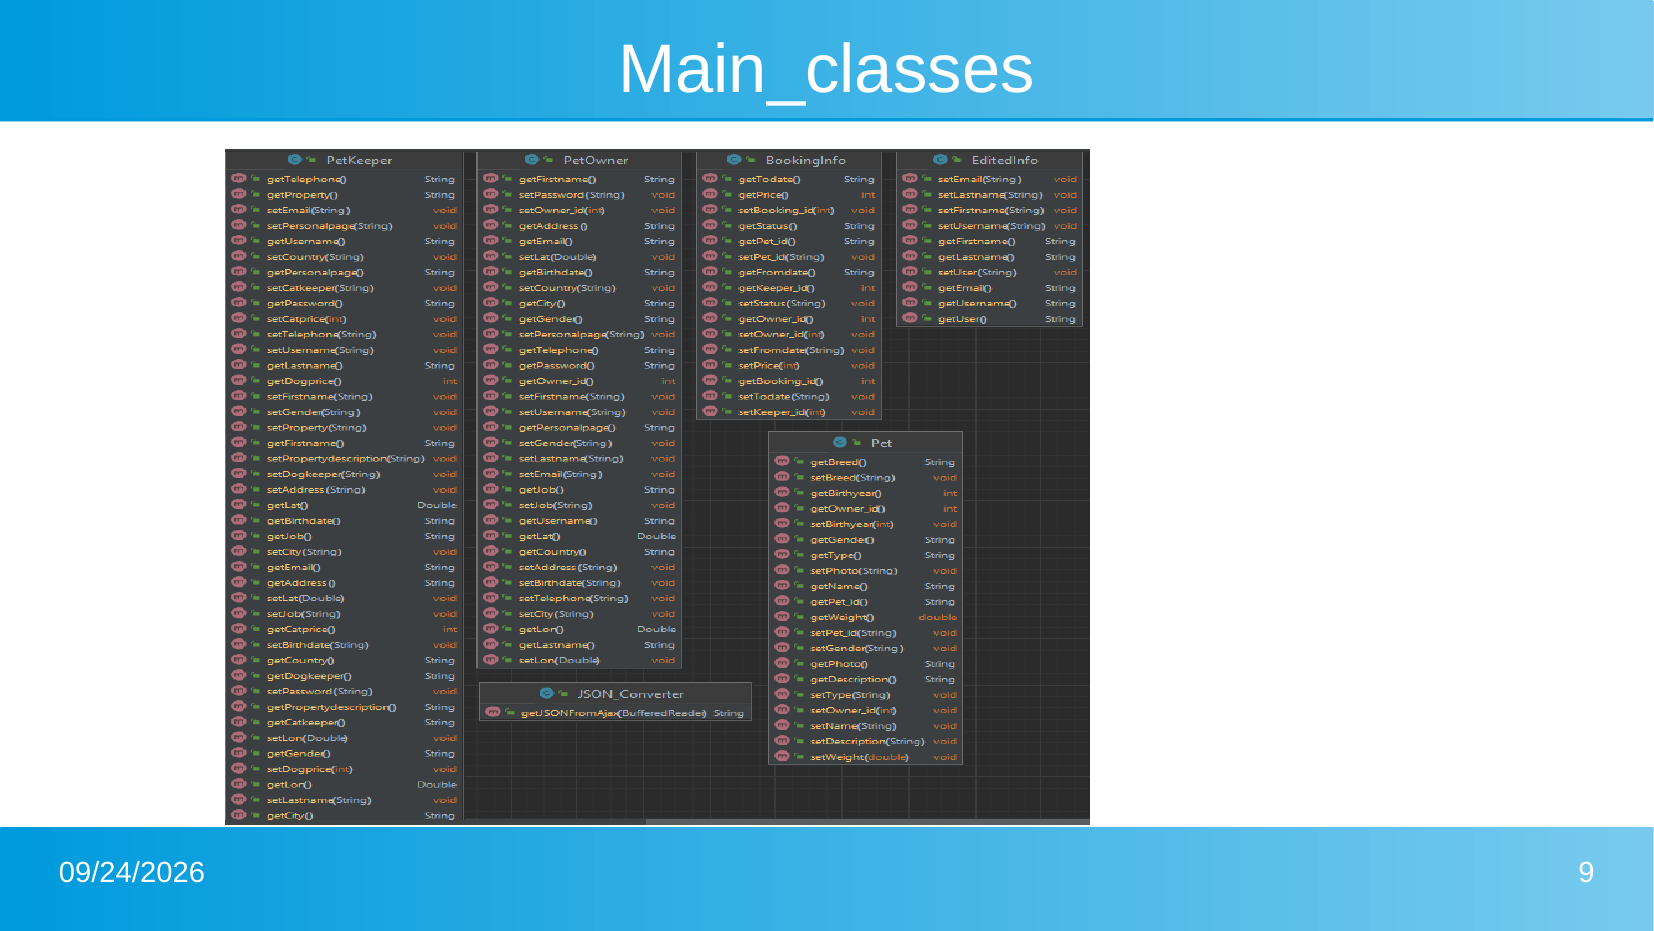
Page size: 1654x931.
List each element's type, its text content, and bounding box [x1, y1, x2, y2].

title Main_classes [59, 29, 1595, 108]
picture [225, 149, 1090, 826]
